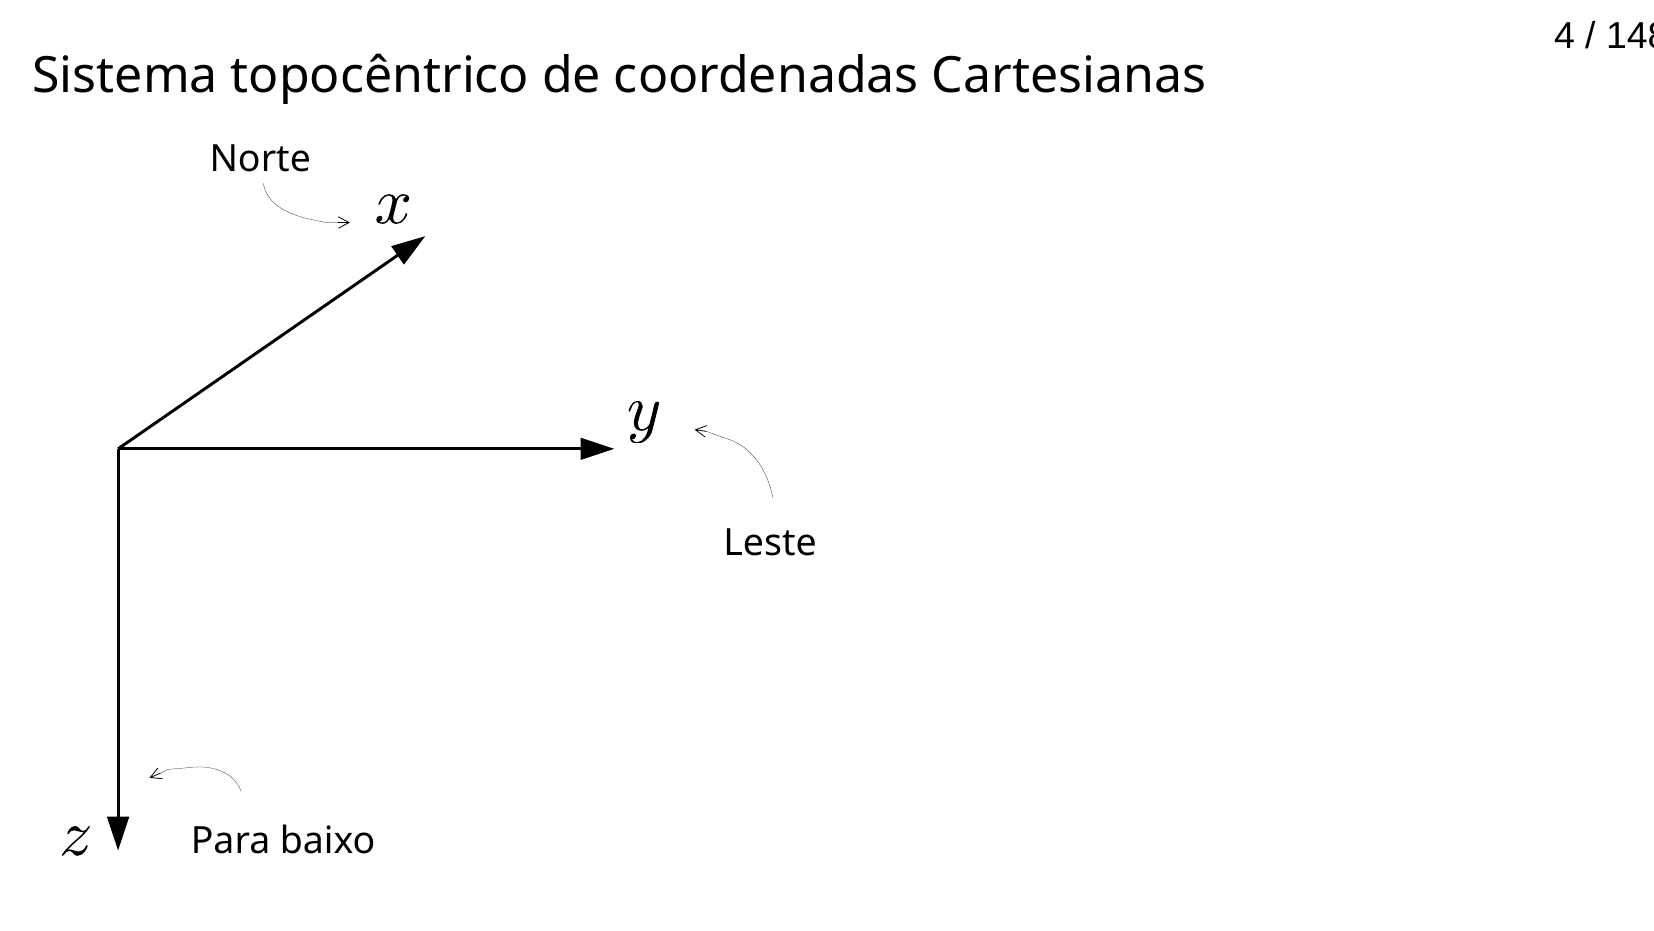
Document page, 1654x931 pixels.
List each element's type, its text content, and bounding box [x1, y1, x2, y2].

picture [626, 401, 662, 443]
text_box Leste [708, 507, 839, 564]
picture [59, 826, 93, 856]
text_box Sistema topocêntrico de coordenadas Cartesianas [17, 31, 1204, 102]
text_box Para baixo [176, 806, 378, 863]
picture [374, 194, 413, 224]
text_box Norte [194, 124, 322, 181]
text_box <number> / 148 [1430, 0, 1654, 71]
